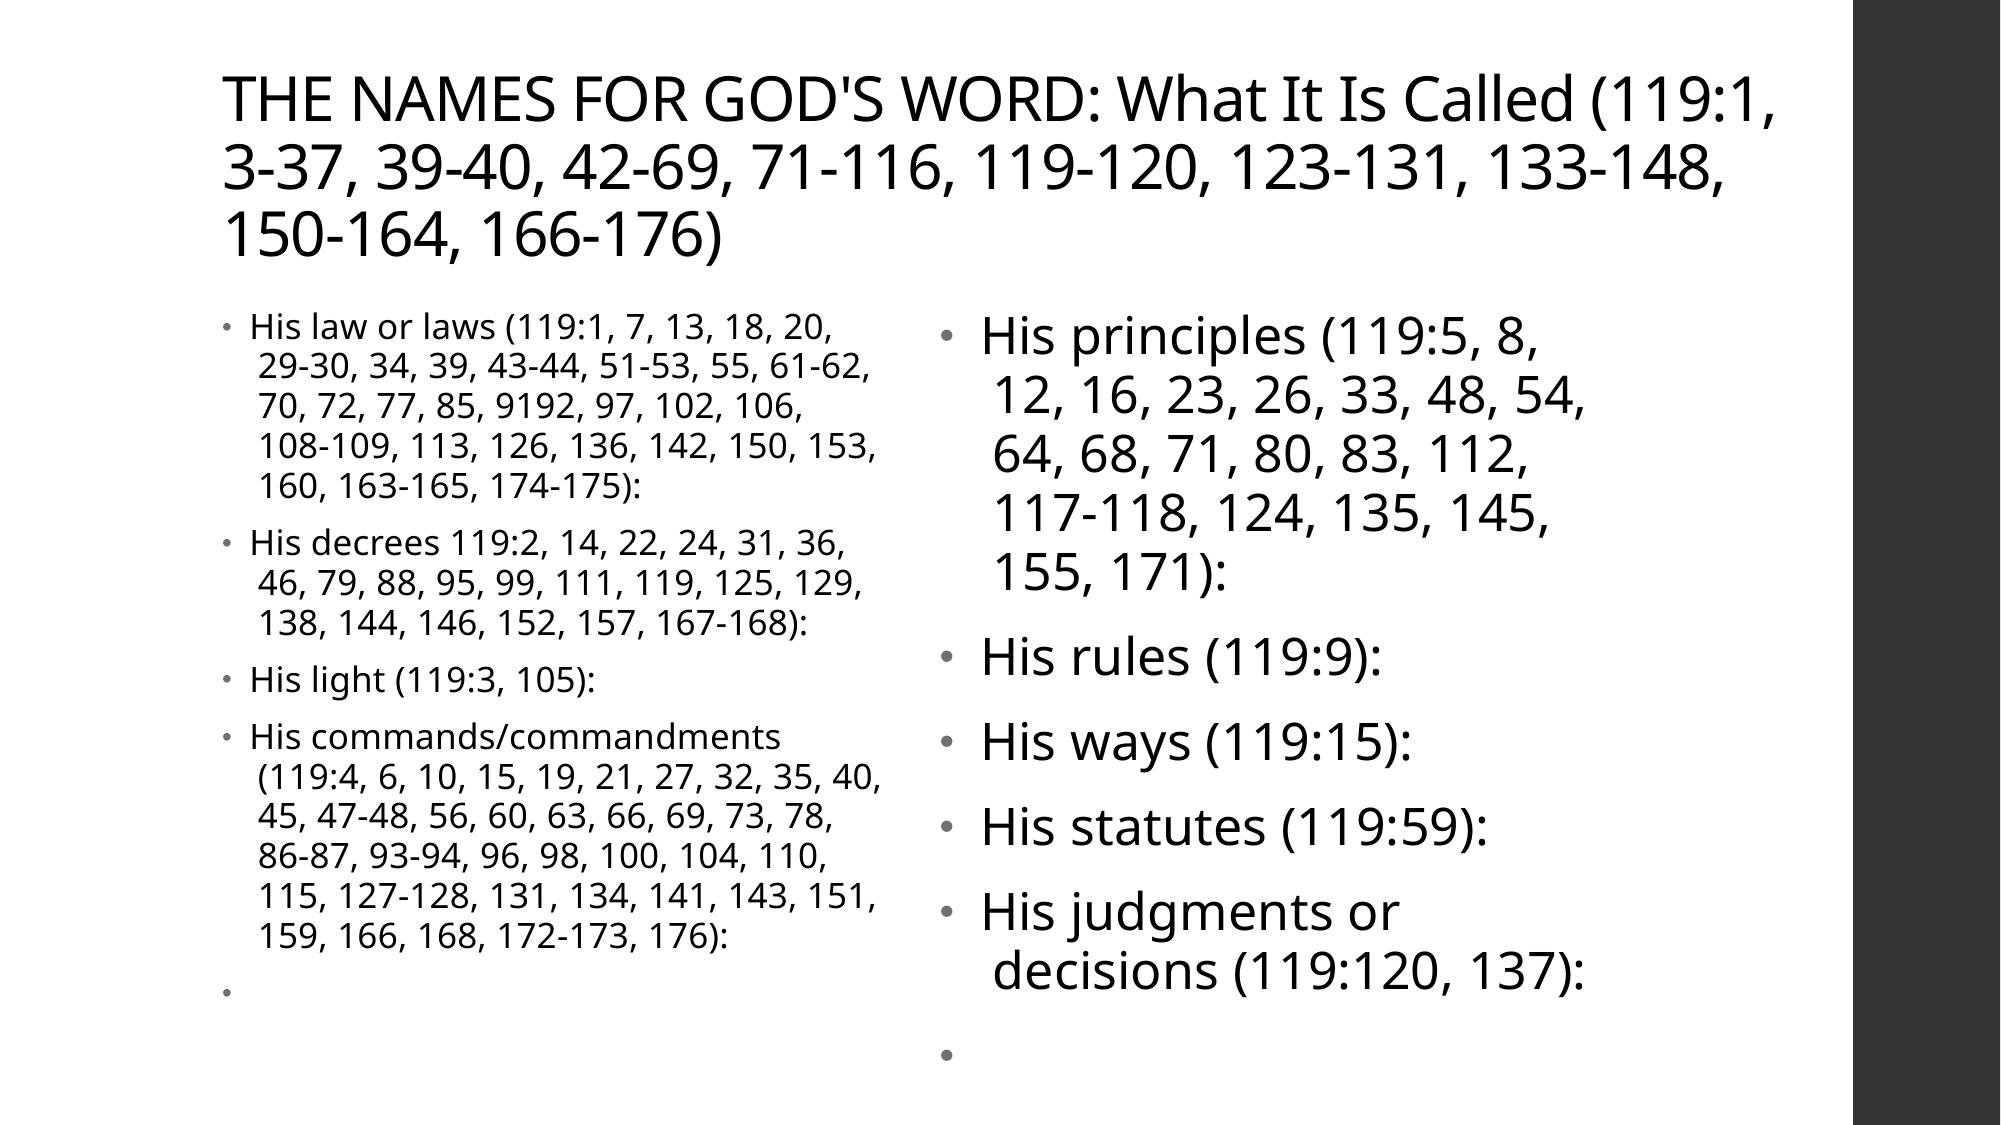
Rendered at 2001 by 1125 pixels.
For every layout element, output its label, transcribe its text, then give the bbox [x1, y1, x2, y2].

list His law or laws (119:1, 7, 13, 18, 20, 29-30, 34, 39, 43-44, 51-53, 55, 61-62, 70, 72, 77, 85, 9192, 97, 102, 106, 108-109, 113, 126, 136, 142, 150, 153, 160, 163-165, 174-175): His decrees 119:2, 14, 22, 24, 31, 36, 46, 79, 88, 95, 99, 111, 119, 125, 129, 138, 144, 146, 152, 157, 167-168): His light (119:3, 105): His commands/commandments (119:4, 6, 10, 15, 19, 21, 27, 32, 35, 40, 45, 47-48, 56, 60, 63, 66, 69, 73, 78, 86-87, 93-94, 96, 98, 100, 104, 110, 115, 127-128, 131, 134, 141, 143, 151, 159, 166, 168, 172-173, 176): [207, 299, 900, 1014]
title THE NAMES FOR GOD'S WORD: What It Is Called (119:1, 3-37, 39-40, 42-69, 71-116, 119-120, 123-131, 133-148, 150-164, 166-176) [206, 60, 1797, 278]
list His principles (119:5, 8, 12, 16, 23, 26, 33, 48, 54, 64, 68, 71, 80, 83, 112, 117-118, 124, 135, 145, 155, 171): His rules (119:9): His ways (119:15): His statutes (119:59): His judgments or decisions (119:120, 137): [924, 299, 1617, 1014]
